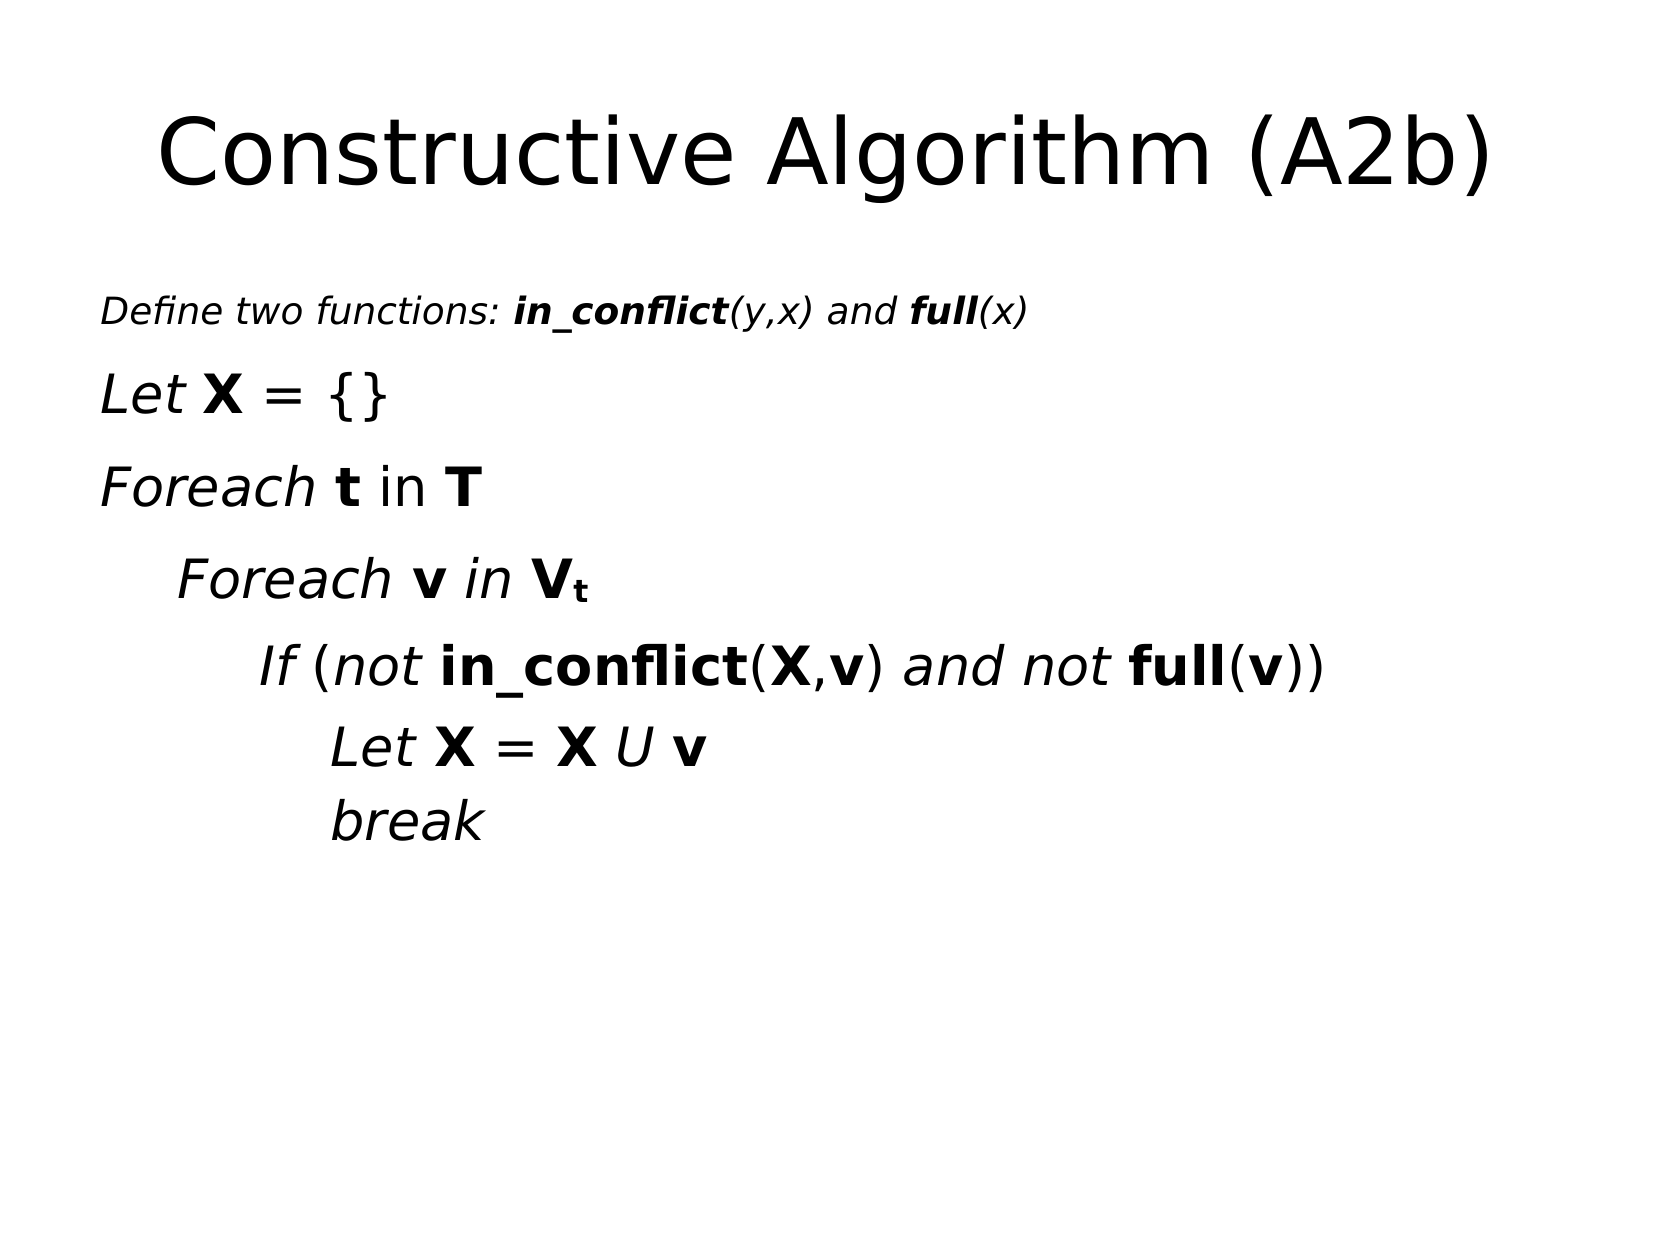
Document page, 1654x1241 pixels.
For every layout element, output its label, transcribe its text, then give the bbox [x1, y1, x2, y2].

list Define two functions: in_conflict(y,x) and full(x) Let X = {} Foreach t in T Foreach v in Vt If (not in_conflict(X,v) and not full(v)) Let X = X U v break [82, 290, 1571, 1109]
title Constructive Algorithm (A2b) [82, 49, 1571, 257]
